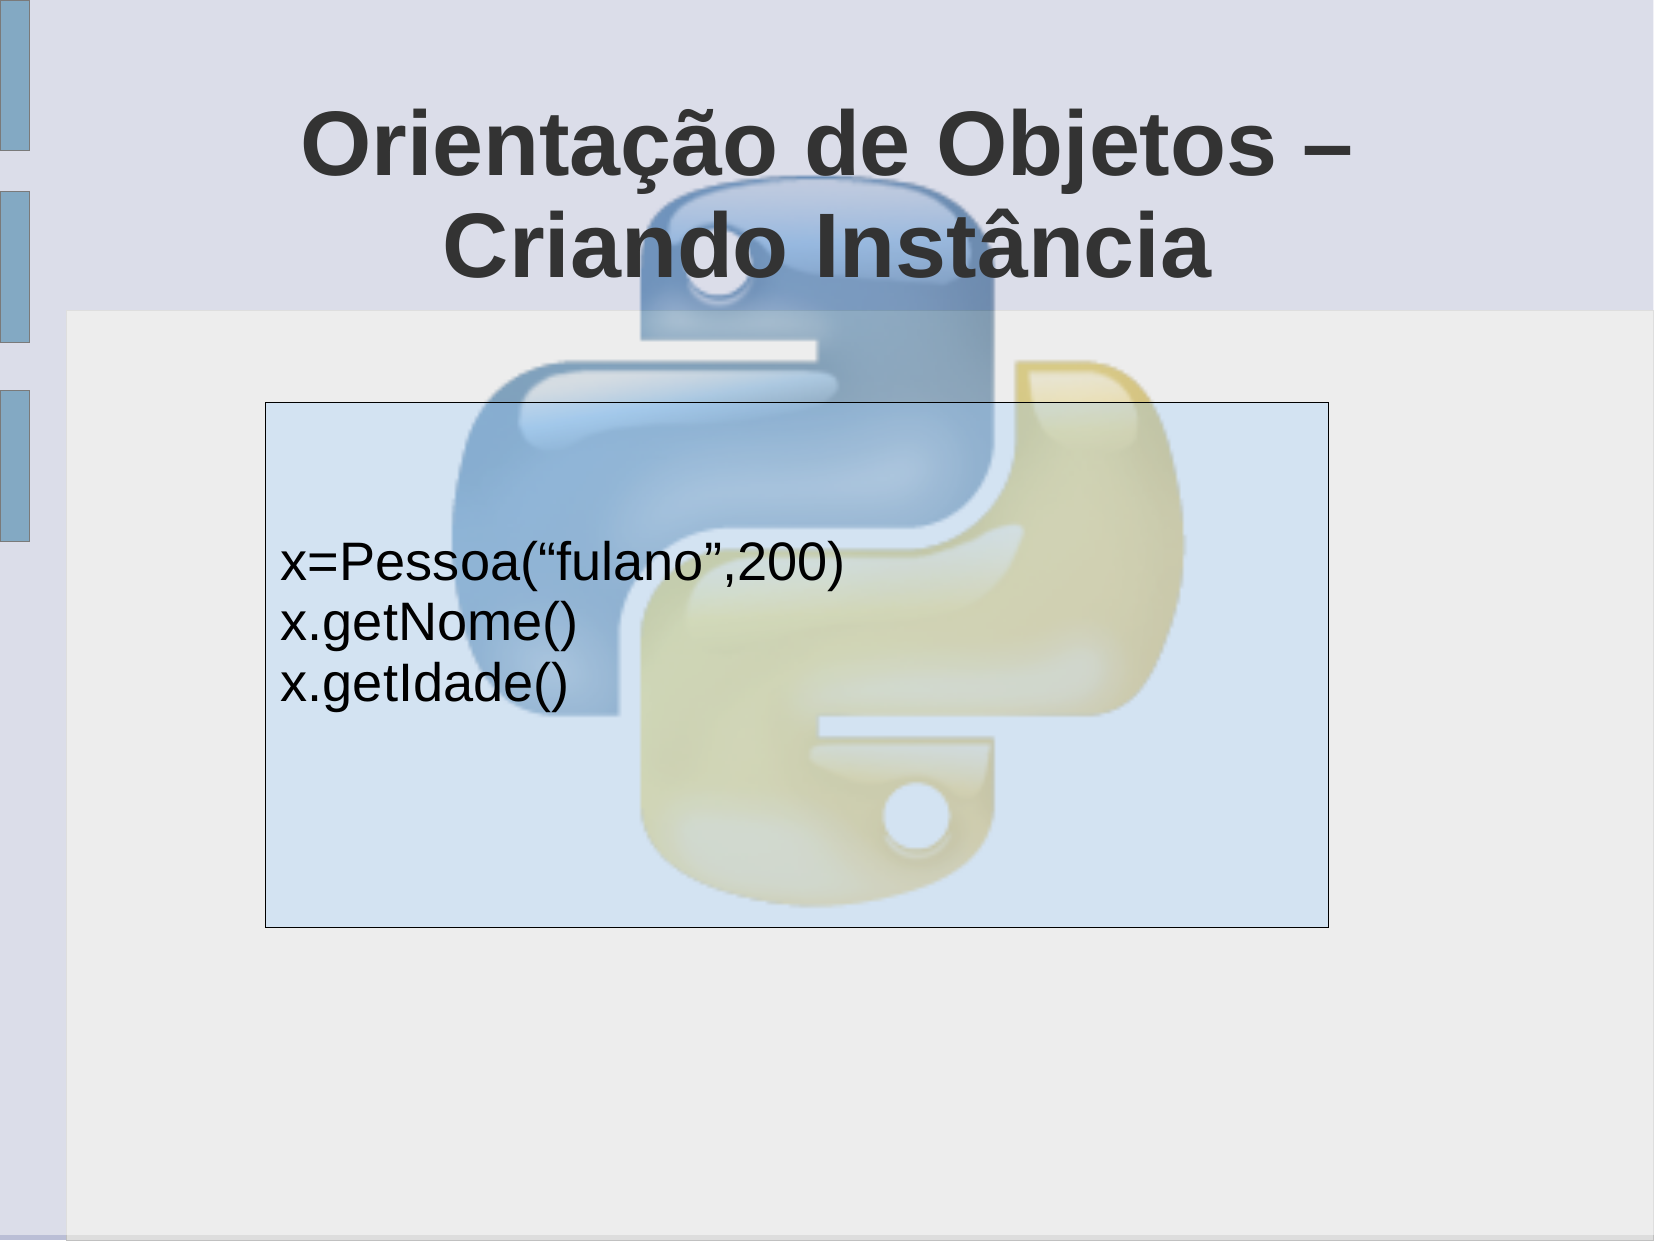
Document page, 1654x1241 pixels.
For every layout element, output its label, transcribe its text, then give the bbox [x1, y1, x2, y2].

picture [0, 0, 1654, 1235]
text_box x=Pessoa(“fulano”,200) x.getNome() x.getIdade() [265, 402, 1329, 928]
title Orientação de Objetos – Criando Instância [121, 91, 1534, 299]
